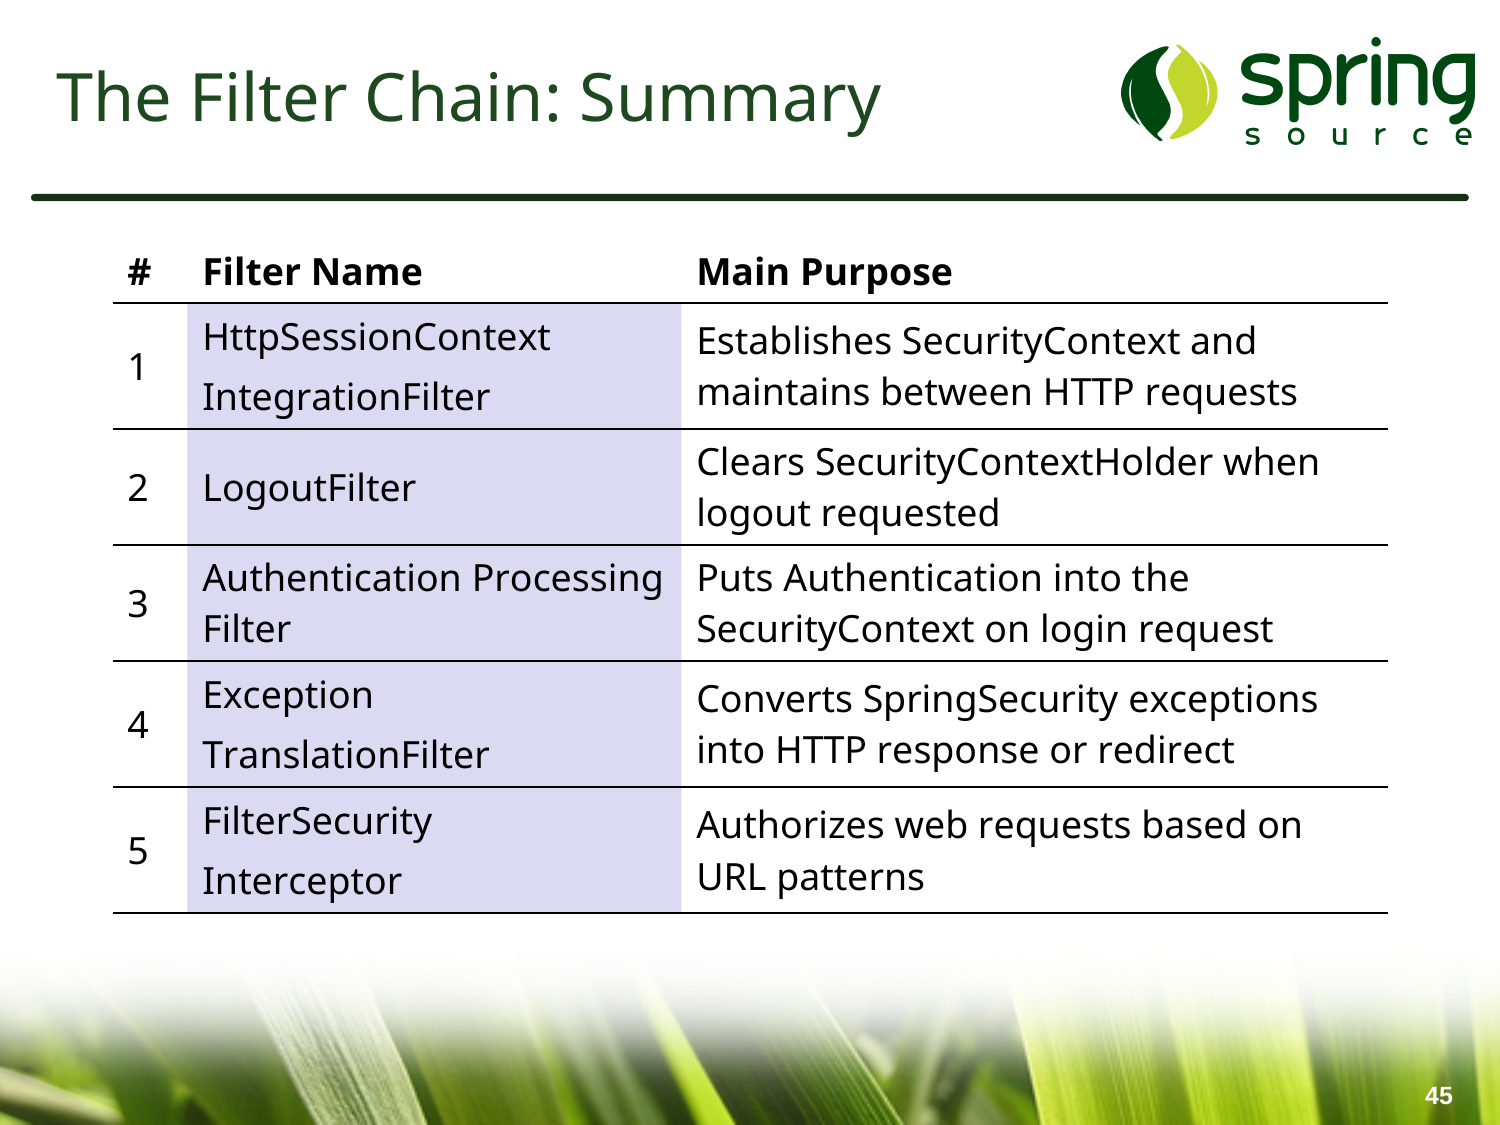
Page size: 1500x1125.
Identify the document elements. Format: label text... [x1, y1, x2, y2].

text_box # [112, 238, 187, 302]
text_box Authorizes web requests based on URL patterns [681, 788, 1388, 912]
text_box Establishes SecurityContext and maintains between HTTP requests [681, 304, 1388, 428]
text_box 1 [112, 303, 187, 428]
text_box Filter Name [187, 238, 681, 302]
text_box Main Purpose [681, 238, 1388, 302]
text_box HttpSessionContext IntegrationFilter [187, 304, 681, 428]
text_box Exception TranslationFilter [187, 662, 681, 786]
text_box 5 [112, 787, 187, 912]
title The Filter Chain: Summary [56, 15, 1089, 176]
text_box LogoutFilter [187, 430, 681, 544]
text_box FilterSecurity Interceptor [187, 788, 681, 912]
text_box 3 [112, 545, 187, 660]
text_box Puts Authentication into the SecurityContext on login request [681, 546, 1388, 660]
text_box 4 [112, 661, 187, 786]
text_box 2 [112, 429, 187, 544]
picture [1121, 37, 1475, 145]
text_box Clears SecurityContextHolder when logout requested [681, 430, 1388, 544]
picture [0, 944, 1500, 1125]
text_box Authentication Processing Filter [187, 546, 681, 660]
text_box Converts SpringSecurity exceptions into HTTP response or redirect [681, 662, 1388, 786]
